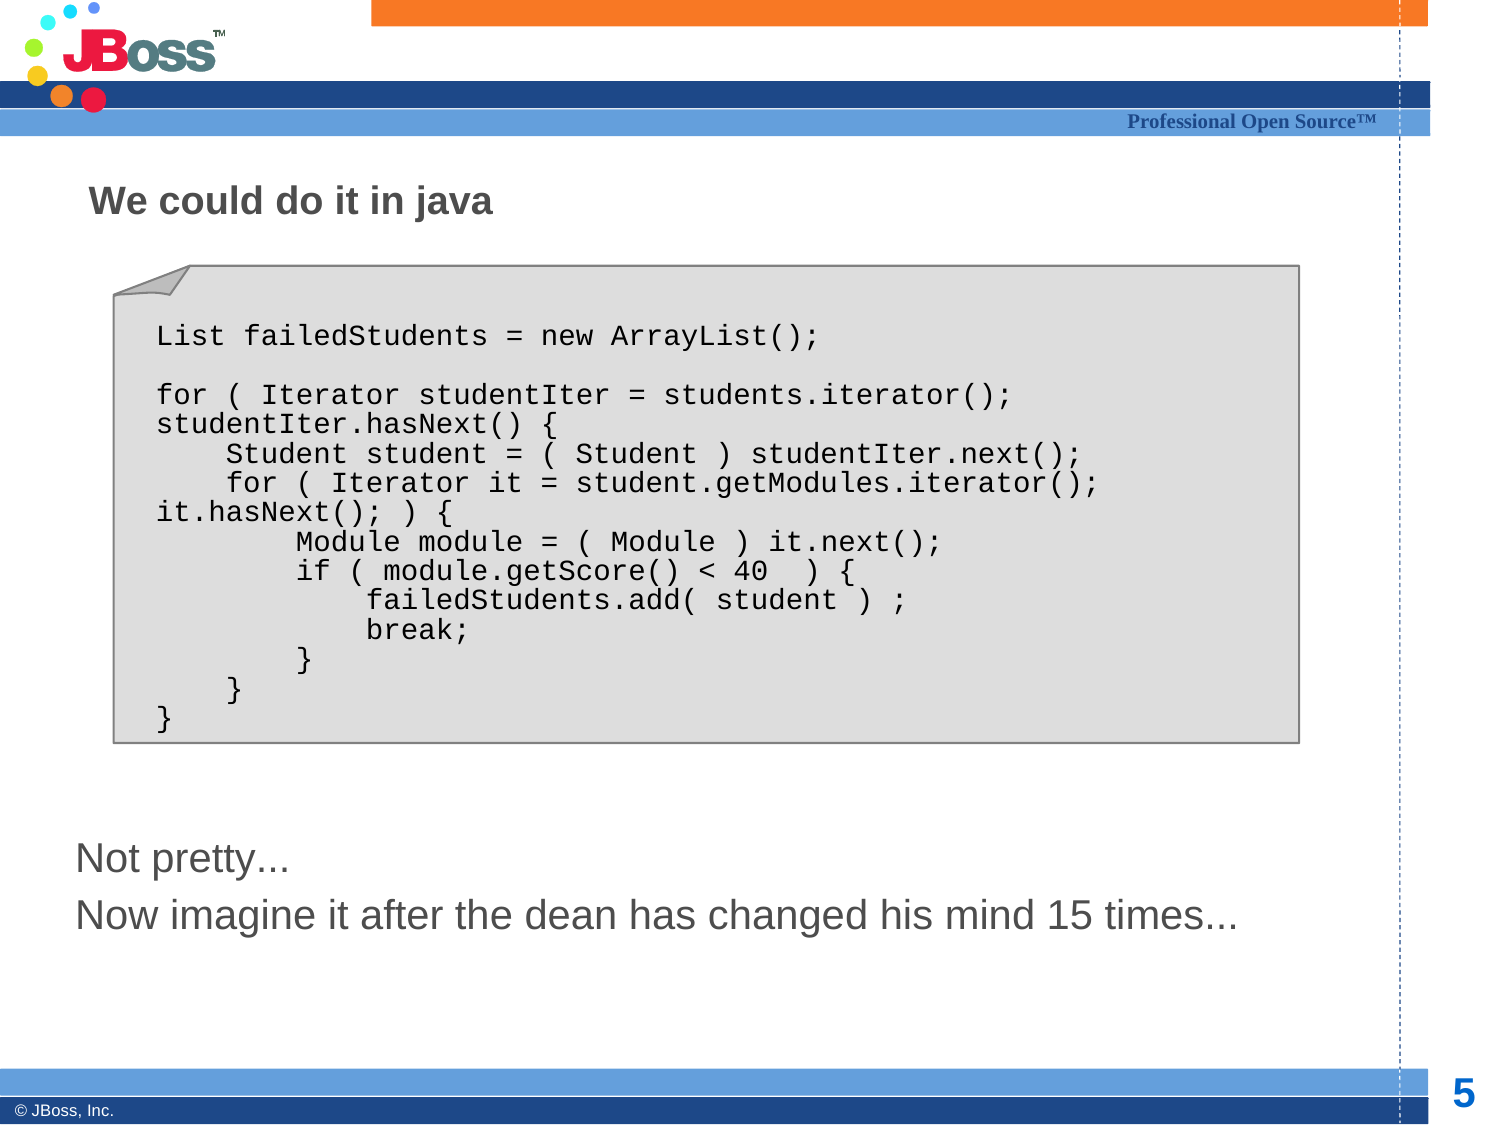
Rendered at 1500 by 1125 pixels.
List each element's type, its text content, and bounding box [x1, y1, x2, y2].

subtitle Not pretty... Now imagine it after the dean has changed his mind 15 times... [75, 767, 1425, 1006]
text_box [113, 265, 1300, 744]
title We could do it in java [88, 118, 1377, 284]
text_box List failedStudents = new ArrayList(); for ( Iterator studentIter = students.iterator(); studentIter.hasNext() { Student student = ( Student ) studentIter.next(); for ( Iterator it = student.getModules.iterator(); it.hasNext(); ) { Module module = ( Module ) it.next(); if ( module.getScore() < 40 ) { failedStudents.add( student ) ; break; } } } [141, 292, 1275, 742]
